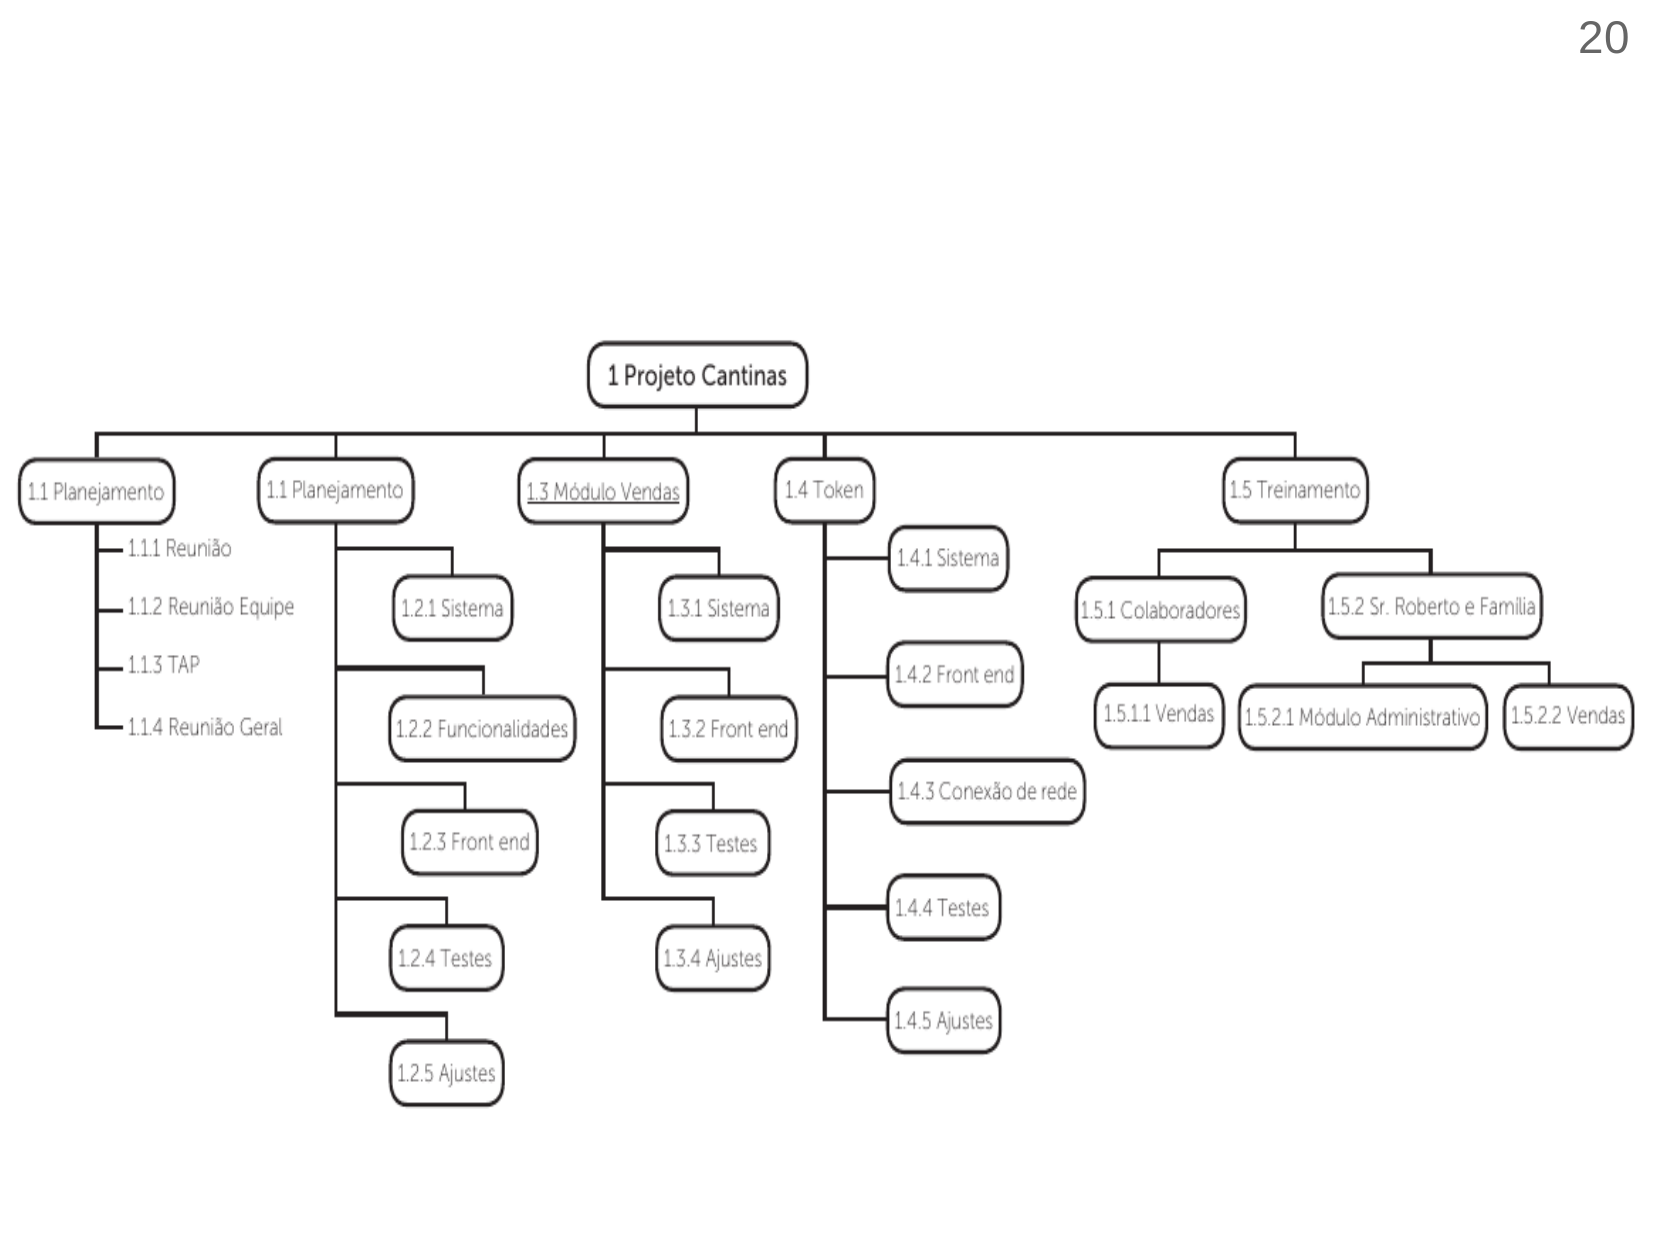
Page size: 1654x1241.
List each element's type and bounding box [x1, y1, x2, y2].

picture [14, 337, 1636, 1111]
